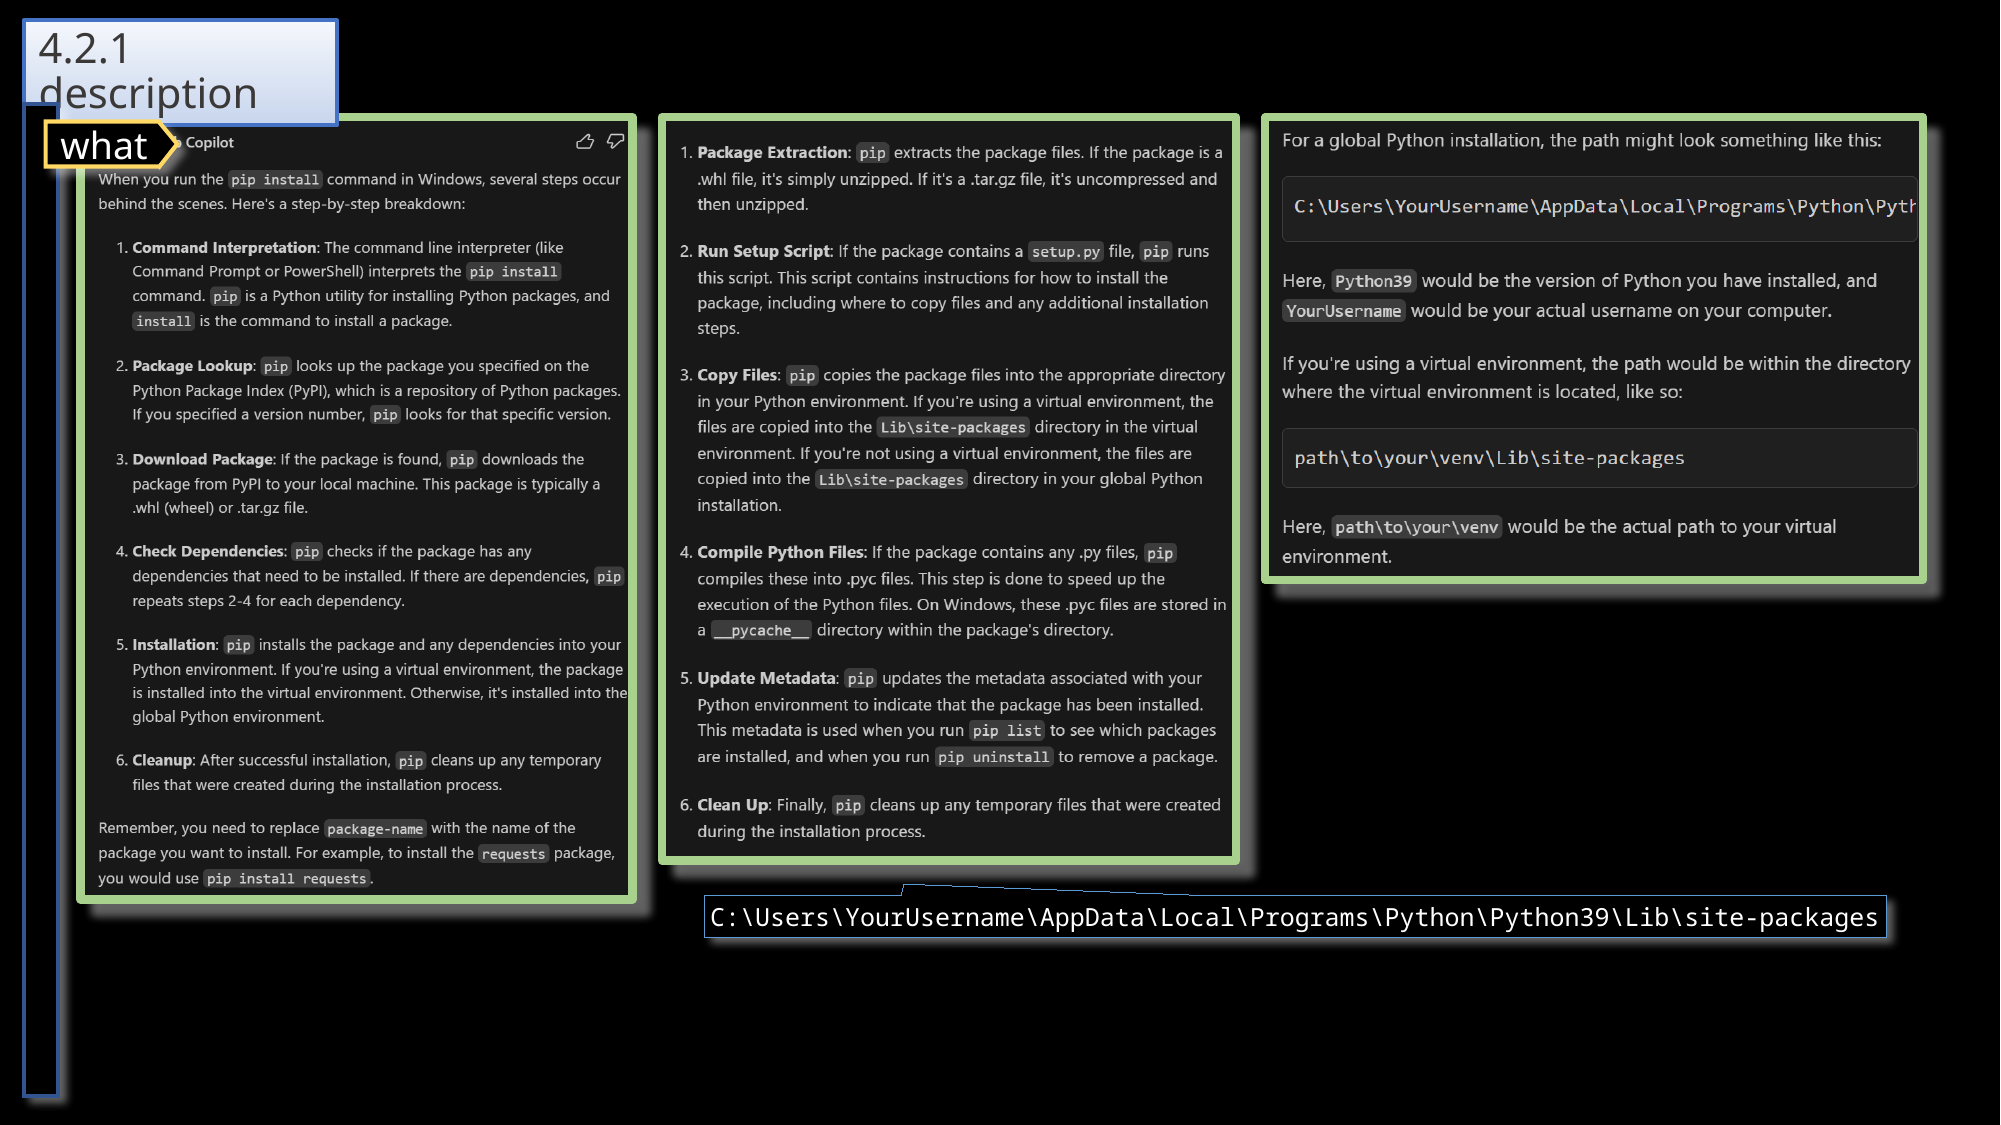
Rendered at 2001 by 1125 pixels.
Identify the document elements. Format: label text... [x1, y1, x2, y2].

text_box [23, 103, 58, 1096]
text_box what [45, 121, 178, 167]
picture [1269, 121, 1919, 576]
picture [665, 121, 1232, 857]
text_box C:\Users\YourUsername\AppData\Local\Programs\Python\Python39\Lib\site-packages [704, 884, 1887, 938]
title 4.2.1 description [23, 20, 337, 89]
picture [84, 121, 629, 896]
